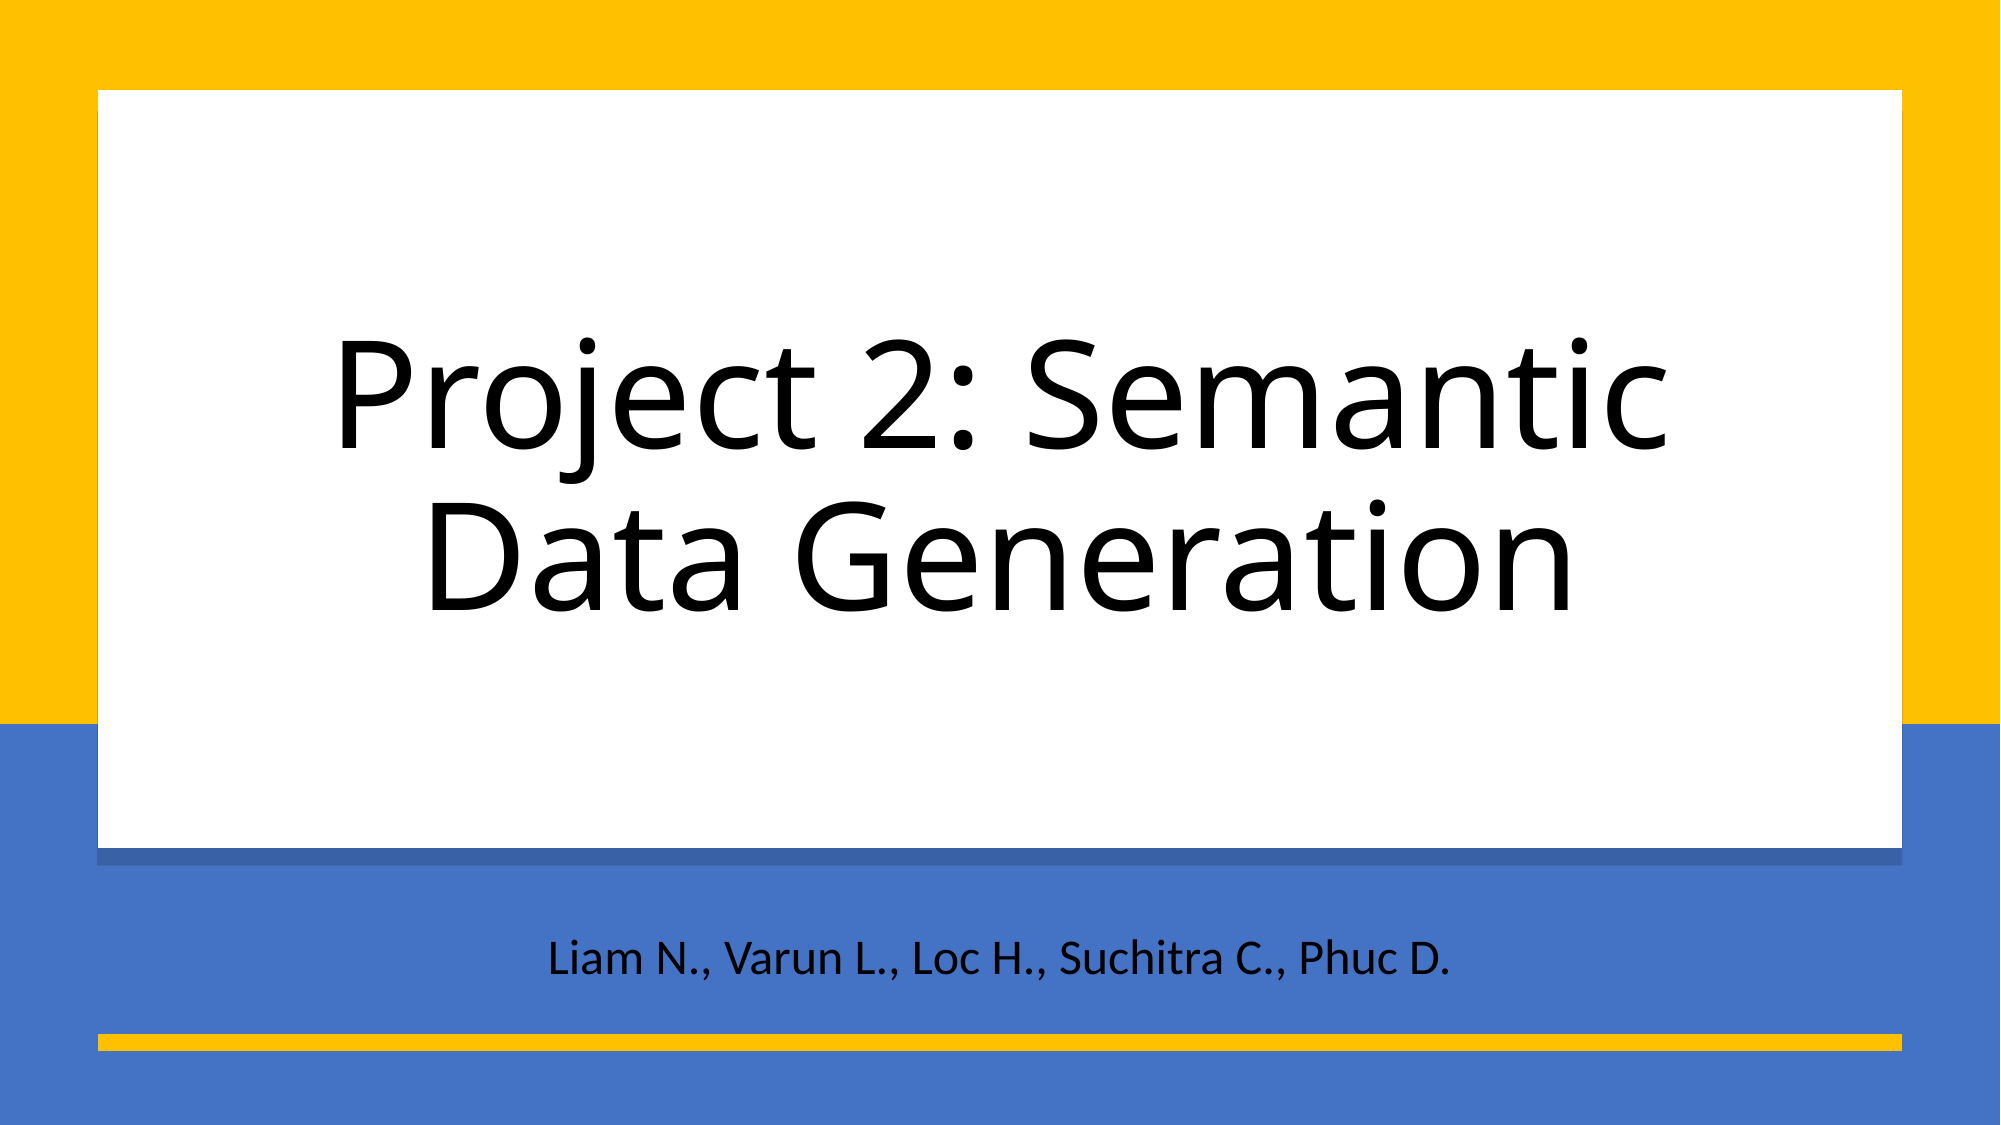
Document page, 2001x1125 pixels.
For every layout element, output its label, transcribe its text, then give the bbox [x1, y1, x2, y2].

text_box [0, 0, 2000, 1125]
subtitle Liam N., Varun L., Loc H., Suchitra C., Phuc D. [249, 904, 1750, 1012]
title Project 2: Semantic Data Generation [249, 212, 1750, 750]
